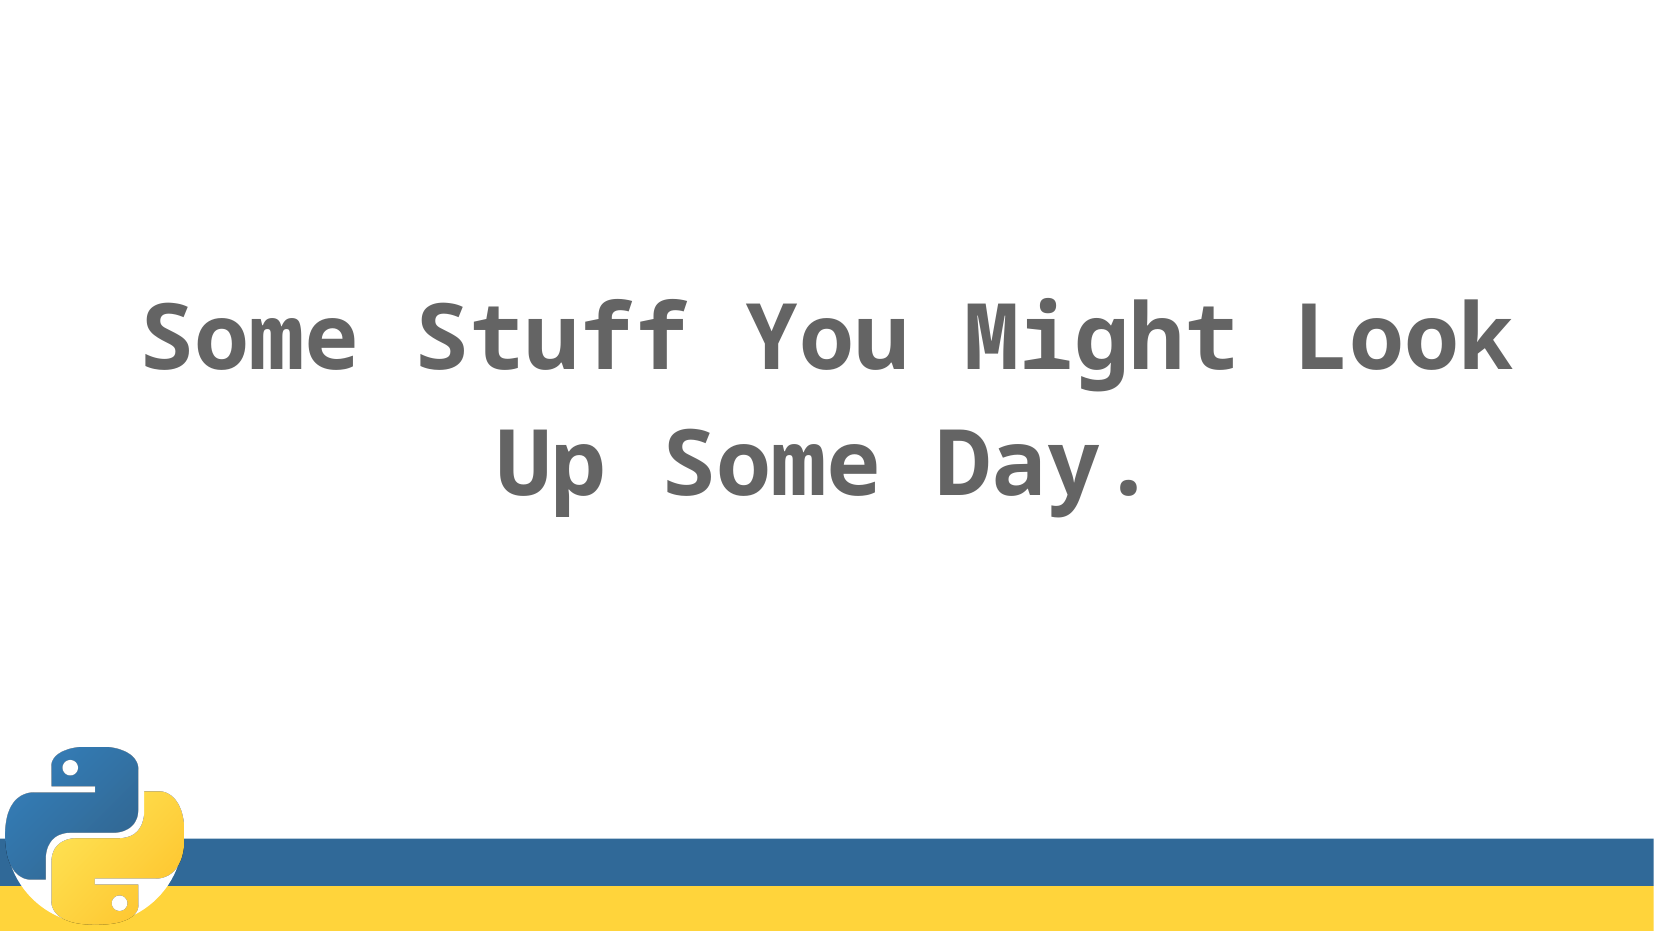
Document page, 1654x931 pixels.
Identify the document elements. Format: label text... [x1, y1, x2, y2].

subtitle Some Stuff You Might Look Up Some Day. [82, 37, 1571, 757]
picture [5, 747, 184, 925]
